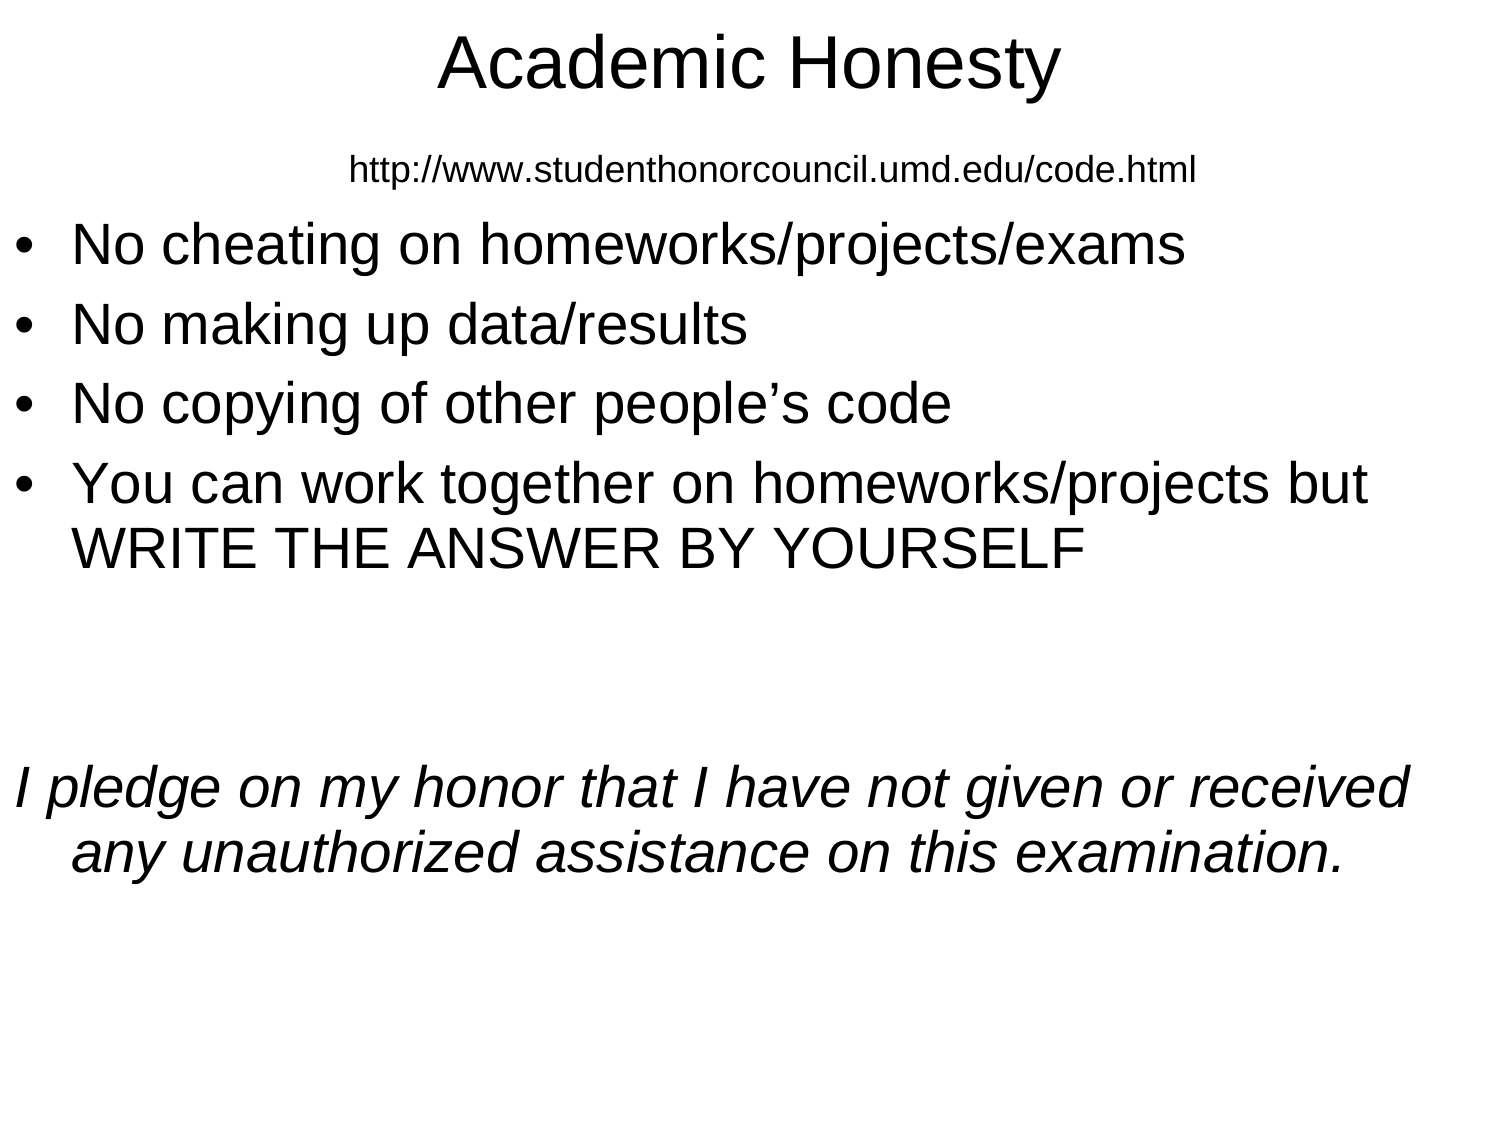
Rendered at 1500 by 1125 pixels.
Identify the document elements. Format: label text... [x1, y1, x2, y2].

list No cheating on homeworks/projects/exams No making up data/results No copying of other people’s code You can work together on homeworks/projects but WRITE THE ANSWER BY YOURSELF I pledge on my honor that I have not given or received any unauthorized assistance on this examination. [0, 124, 1500, 1125]
title Academic Honesty [0, 12, 1500, 113]
text_box http://www.studenthonorcouncil.umd.edu/code.html [333, 137, 1213, 198]
